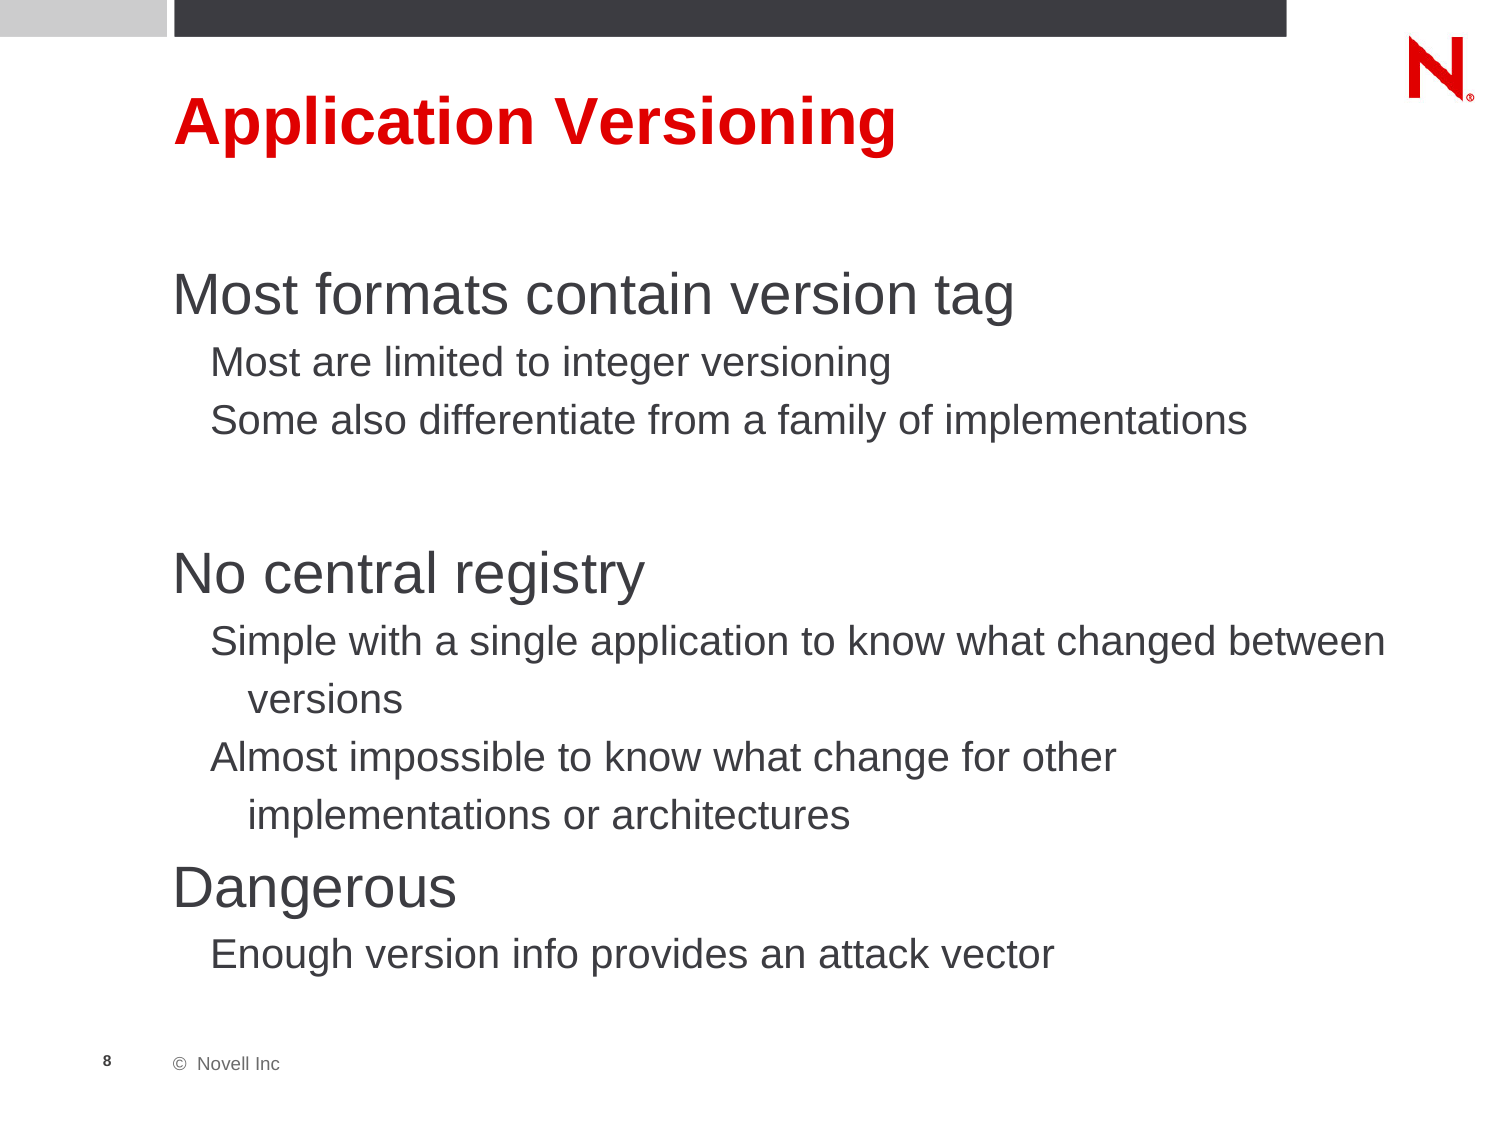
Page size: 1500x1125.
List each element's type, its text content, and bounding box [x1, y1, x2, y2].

title Application Versioning [173, 41, 1395, 205]
picture [1404, 32, 1477, 105]
list Most formats contain version tag Most are limited to integer versioning Some also differentiate from a family of implementations No central registry Simple with a single application to know what changed between versions Almost impossible to know what change for other implementations or architectures Dangerous Enough version info provides an attack vector [172, 246, 1413, 977]
